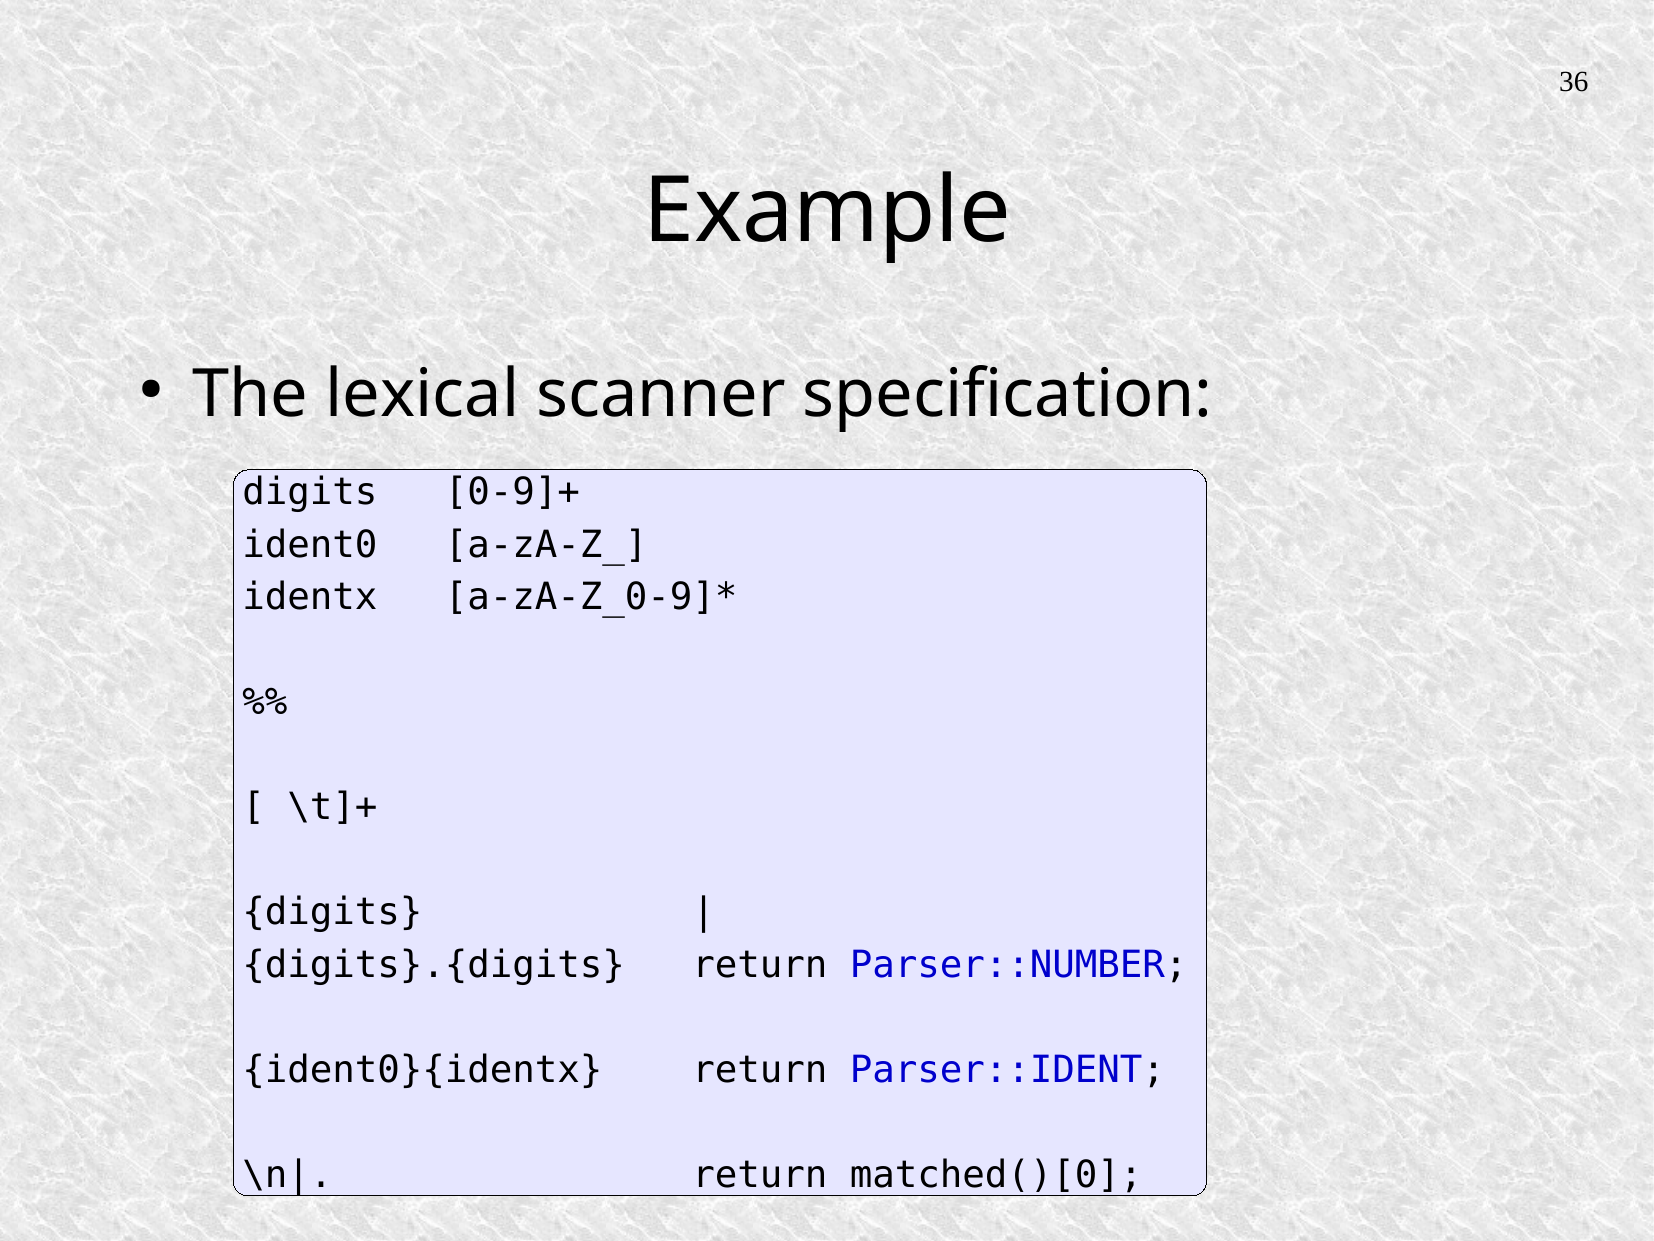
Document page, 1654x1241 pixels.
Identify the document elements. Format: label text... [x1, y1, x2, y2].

text_box digits [0-9]+ ident0 [a-zA-Z_] identx [a-zA-Z_0-9]* %% [ \t]+ {digits} | {digits}.{digits} return Parser::NUMBER; {ident0}{identx} return Parser::IDENT; \n|. return matched()[0]; [233, 469, 1207, 1196]
list The lexical scanner specification: [121, 344, 1534, 1127]
picture [0, 0, 1654, 1241]
title Example [121, 102, 1534, 311]
